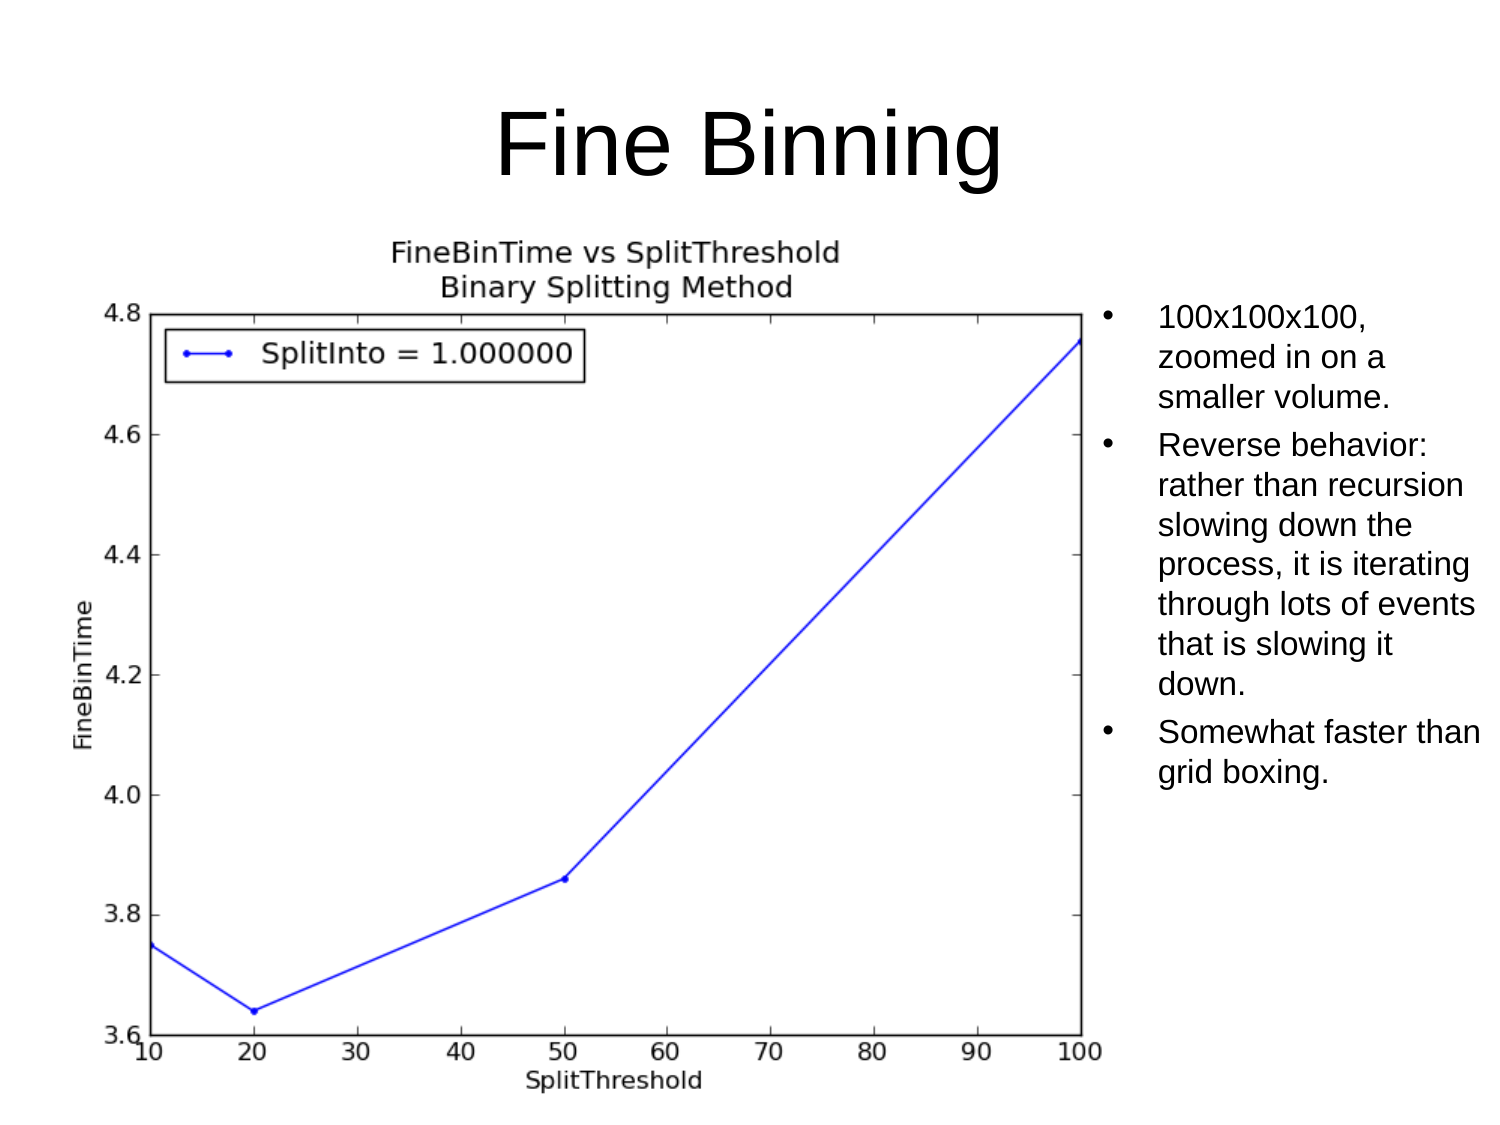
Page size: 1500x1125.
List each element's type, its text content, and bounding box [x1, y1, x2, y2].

title Fine Binning [75, 45, 1426, 233]
list 100x100x100, zoomed in on a smaller volume. Reverse behavior: rather than recursion slowing down the process, it is iterating through lots of events that is slowing it down. Somewhat faster than grid boxing. [1087, 287, 1500, 993]
picture [0, 224, 1201, 1125]
